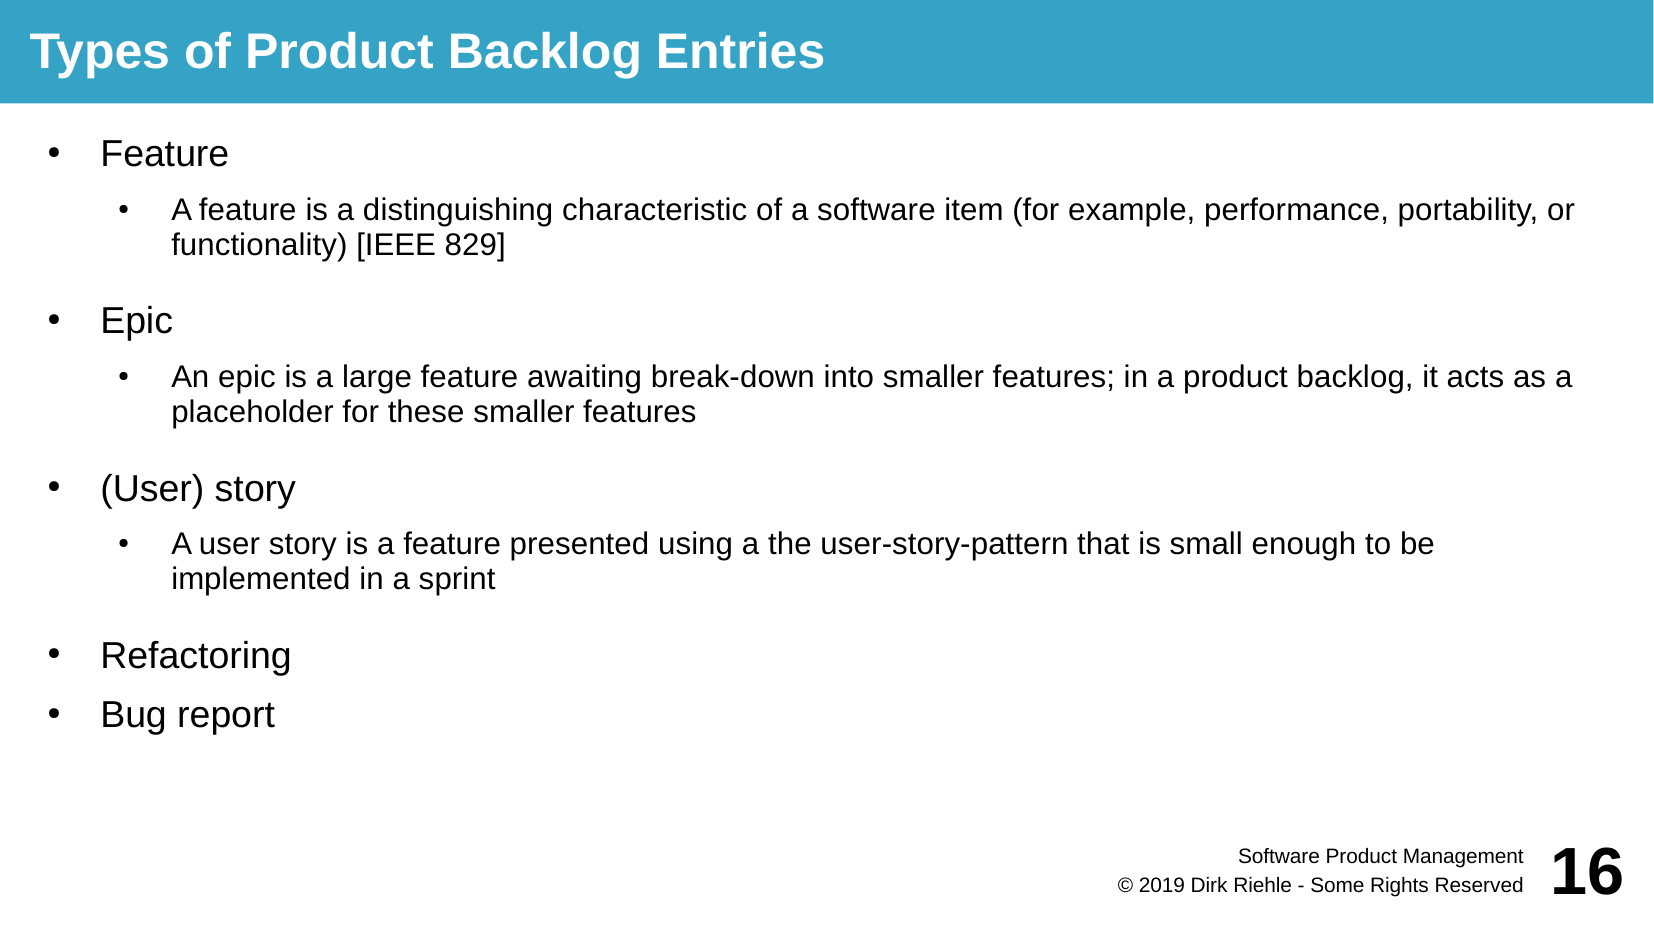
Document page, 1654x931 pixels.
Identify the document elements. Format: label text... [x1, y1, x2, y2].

list Feature A feature is a distinguishing characteristic of a software item (for example, performance, portability, or functionality) [IEEE 829] Epic An epic is a large feature awaiting break-down into smaller features; in a product backlog, it acts as a placeholder for these smaller features (User) story A user story is a feature presented using a the user-story-pattern that is small enough to be implemented in a sprint Refactoring Bug report [29, 132, 1625, 813]
title Types of Product Backlog Entries [0, 0, 1654, 104]
